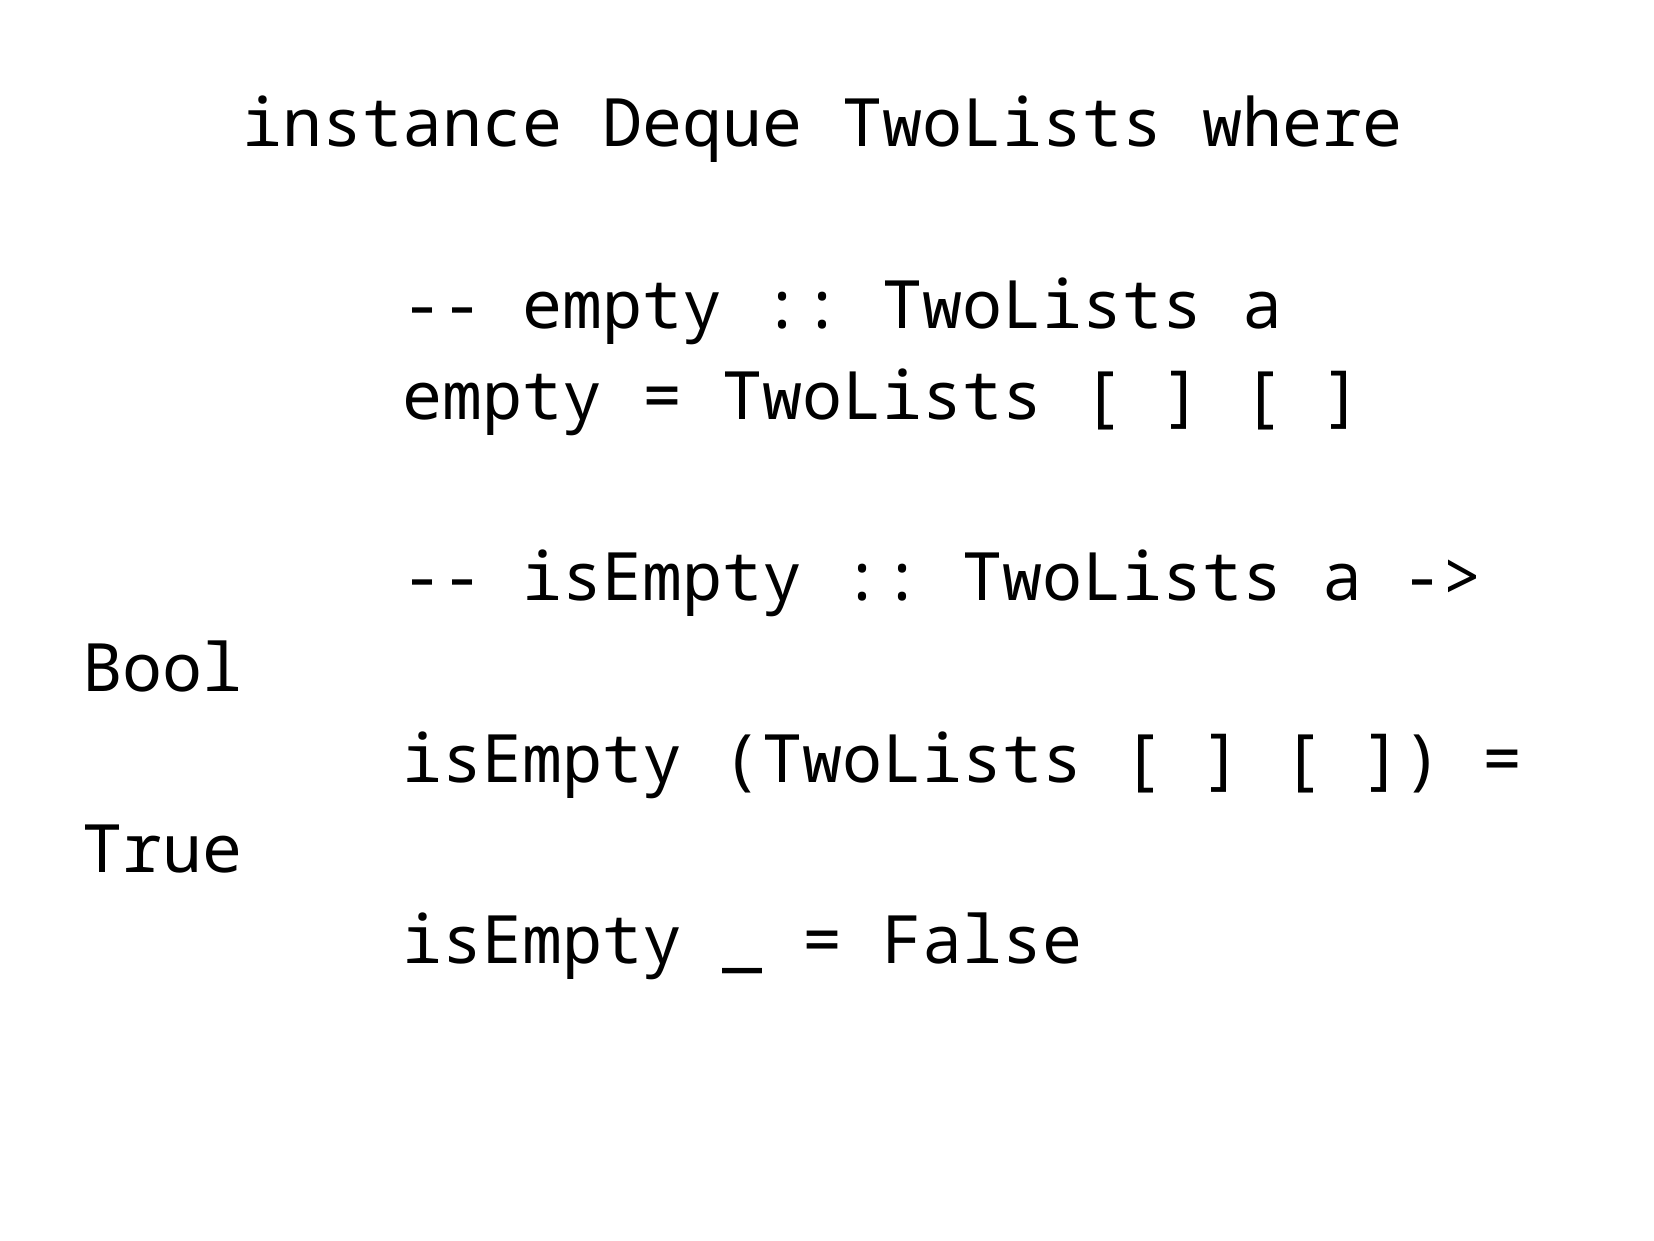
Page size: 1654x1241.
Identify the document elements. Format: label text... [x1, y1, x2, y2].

subtitle instance Deque TwoLists where -- empty :: TwoLists a empty = TwoLists [ ] [ ] -- isEmpty :: TwoLists a -> Bool isEmpty (TwoLists [ ] [ ]) = True isEmpty _ = False [82, 49, 1571, 1010]
